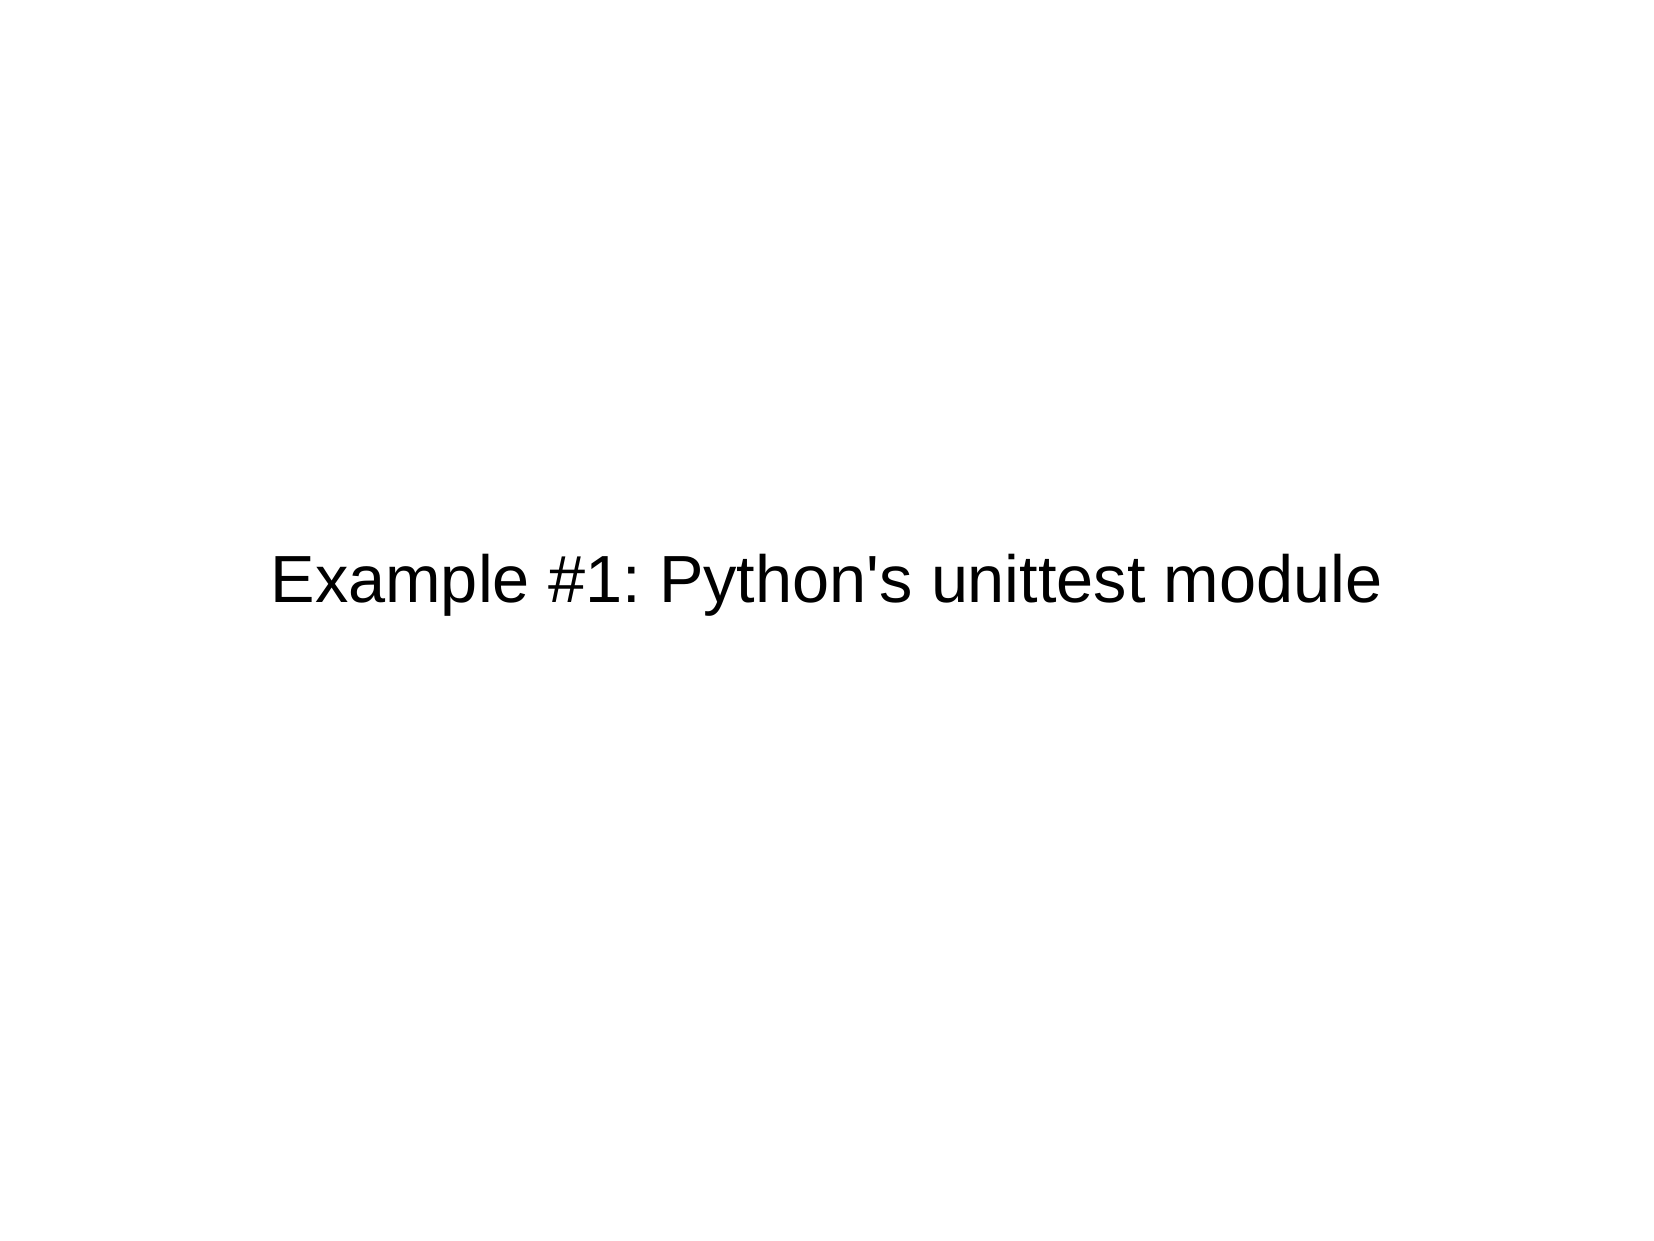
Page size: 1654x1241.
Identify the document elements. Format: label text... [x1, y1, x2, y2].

subtitle Example #1: Python's unittest module [82, 49, 1571, 1109]
